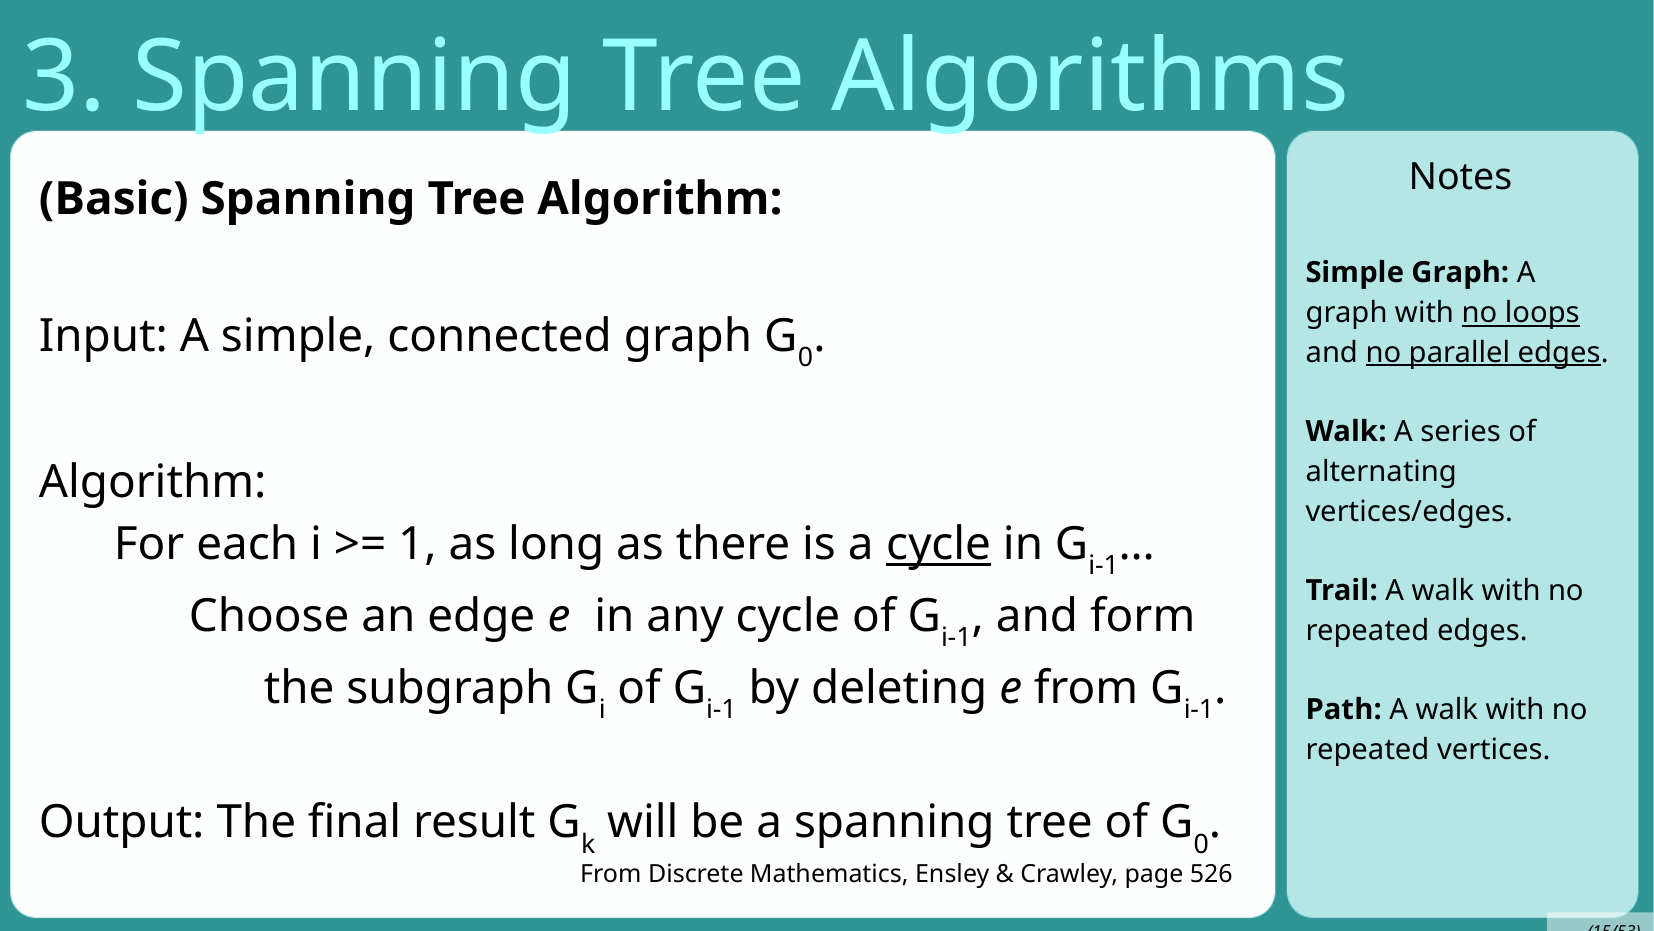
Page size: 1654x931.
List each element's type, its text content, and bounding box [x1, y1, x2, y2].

text_box (Basic) Spanning Tree Algorithm: Input: A simple, connected graph G0. Algorithm: For each i >= 1, as long as there is a cycle in Gi-1… Choose an edge e in any cycle of Gi-1, and form the subgraph Gi of Gi-1 by deleting e from Gi-1. Output: The final result Gk will be a spanning tree of G0. [39, 165, 1247, 817]
text_box (<number>/53) [1546, 912, 1654, 931]
text_box From Discrete Mathematics, Ensley & Crawley, page 526 [28, 848, 1249, 892]
picture [0, 0, 1654, 931]
text_box Notes Simple Graph: A graph with no loops and no parallel edges. Walk: A series of alternating vertices/edges. Trail: A walk with no repeated edges. Path: A walk with no repeated vertices. [1290, 141, 1631, 723]
title 3. Spanning Tree Algorithms [22, 13, 1511, 130]
